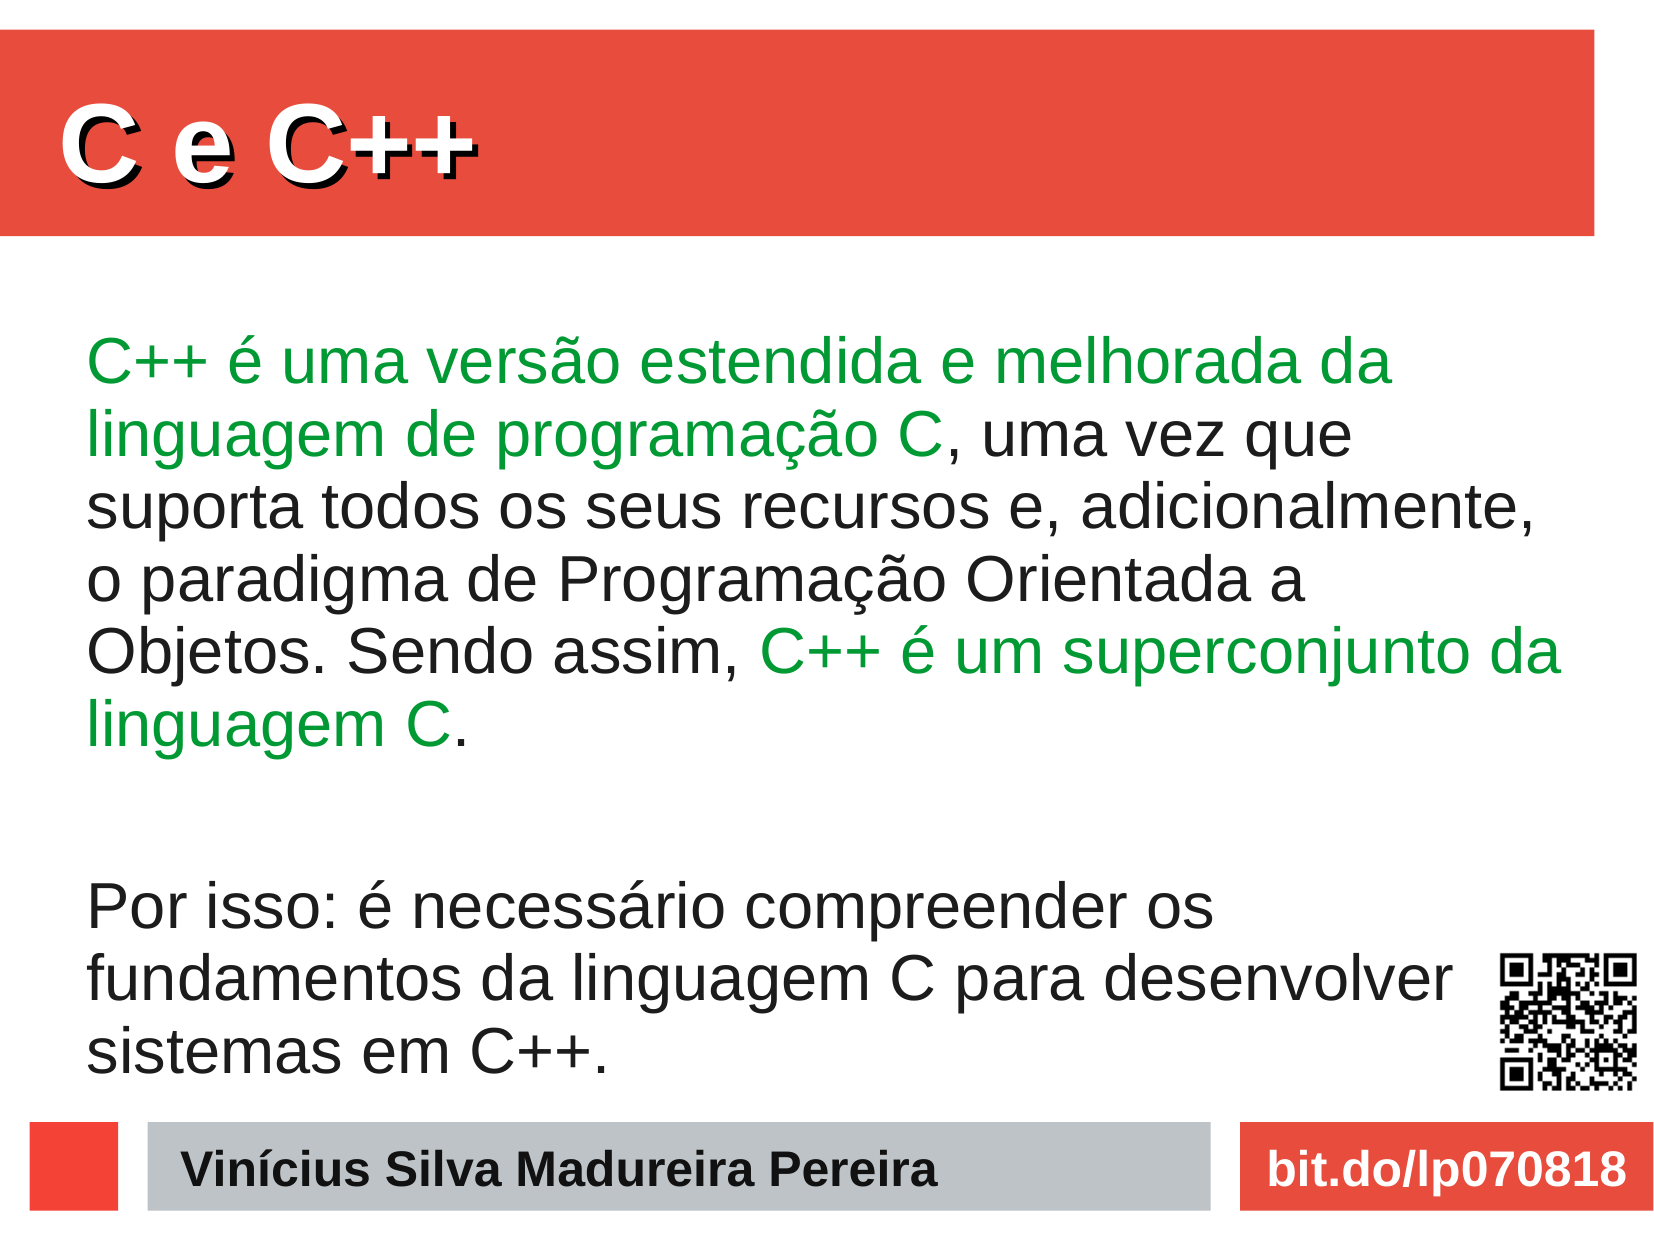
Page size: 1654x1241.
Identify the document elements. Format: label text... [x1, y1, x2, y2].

list C++ é uma versão estendida e melhorada da linguagem de programação C, uma vez que suporta todos os seus recursos e, adicionalmente, o paradigma de Programação Orientada a Objetos. Sendo assim, C++ é um superconjunto da linguagem C. Por isso: é necessário compreender os fundamentos da linguagem C para desenvolver sistemas em C++. [59, 324, 1565, 1093]
title C e C++ [59, 59, 1595, 207]
text_box Vinícius Silva Madureira Pereira [165, 1133, 1170, 1205]
picture [1491, 944, 1648, 1102]
text_box bit.do/lp070818 [1228, 1133, 1654, 1205]
